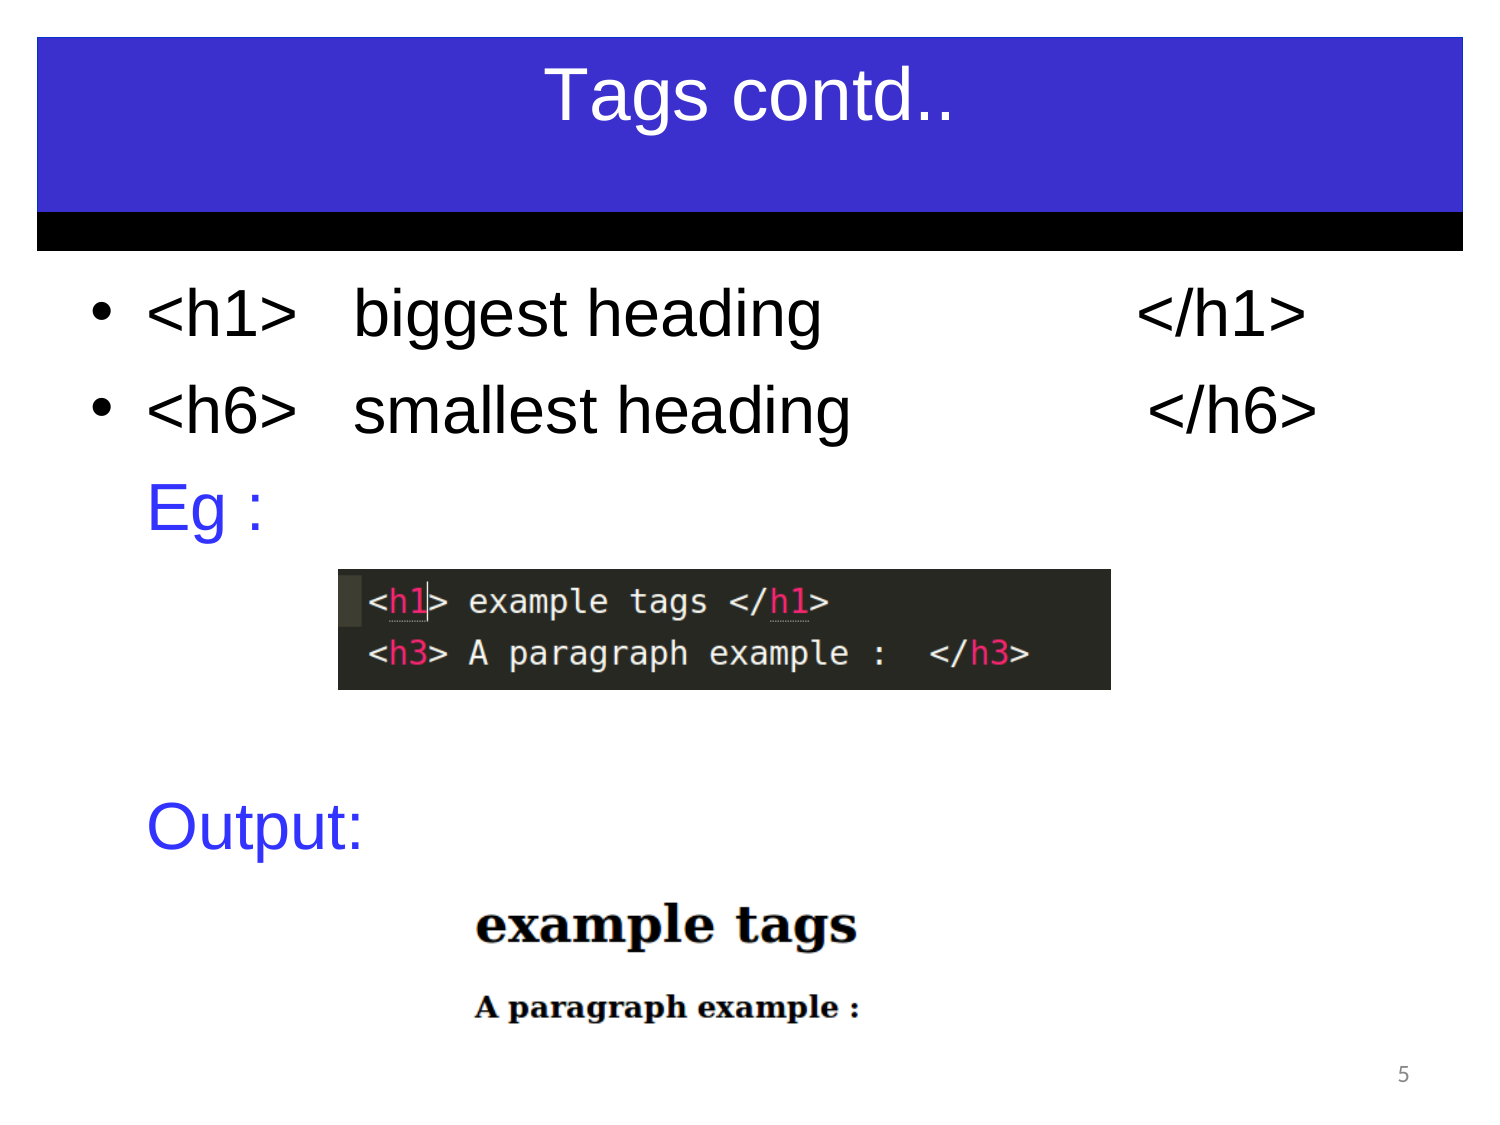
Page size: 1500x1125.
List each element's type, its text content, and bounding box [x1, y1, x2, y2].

list Tags contd.. [50, 37, 1450, 213]
text_box <number> [1074, 1042, 1426, 1103]
picture [338, 569, 1111, 690]
list <h1> biggest heading </h1> <h6> smallest heading </h6> Eg : Output: [75, 262, 1426, 1005]
picture [465, 884, 1096, 1060]
